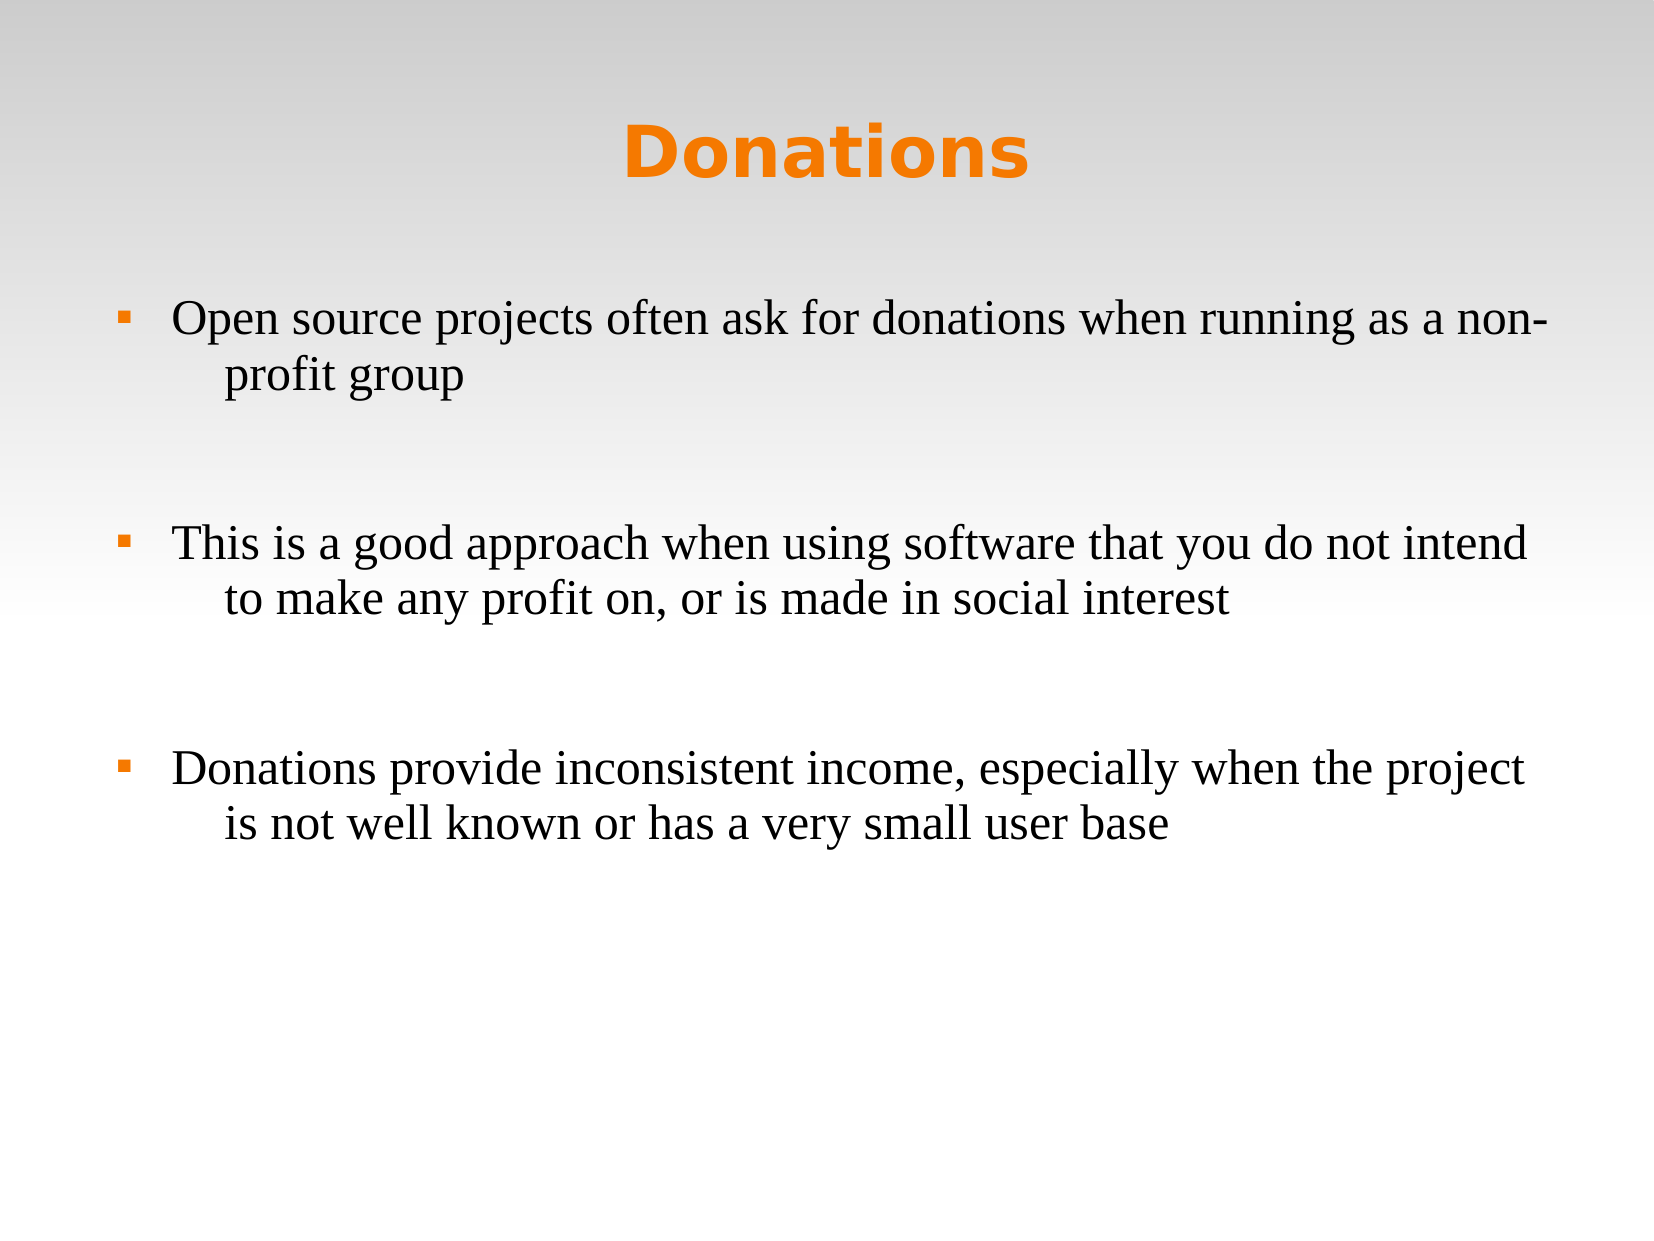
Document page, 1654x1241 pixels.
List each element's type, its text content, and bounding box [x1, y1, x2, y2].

list Open source projects often ask for donations when running as a non-profit group This is a good approach when using software that you do not intend to make any profit on, or is made in social interest Donations provide inconsistent income, especially when the project is not well known or has a very small user base [82, 290, 1571, 1109]
title Donations [82, 49, 1571, 257]
